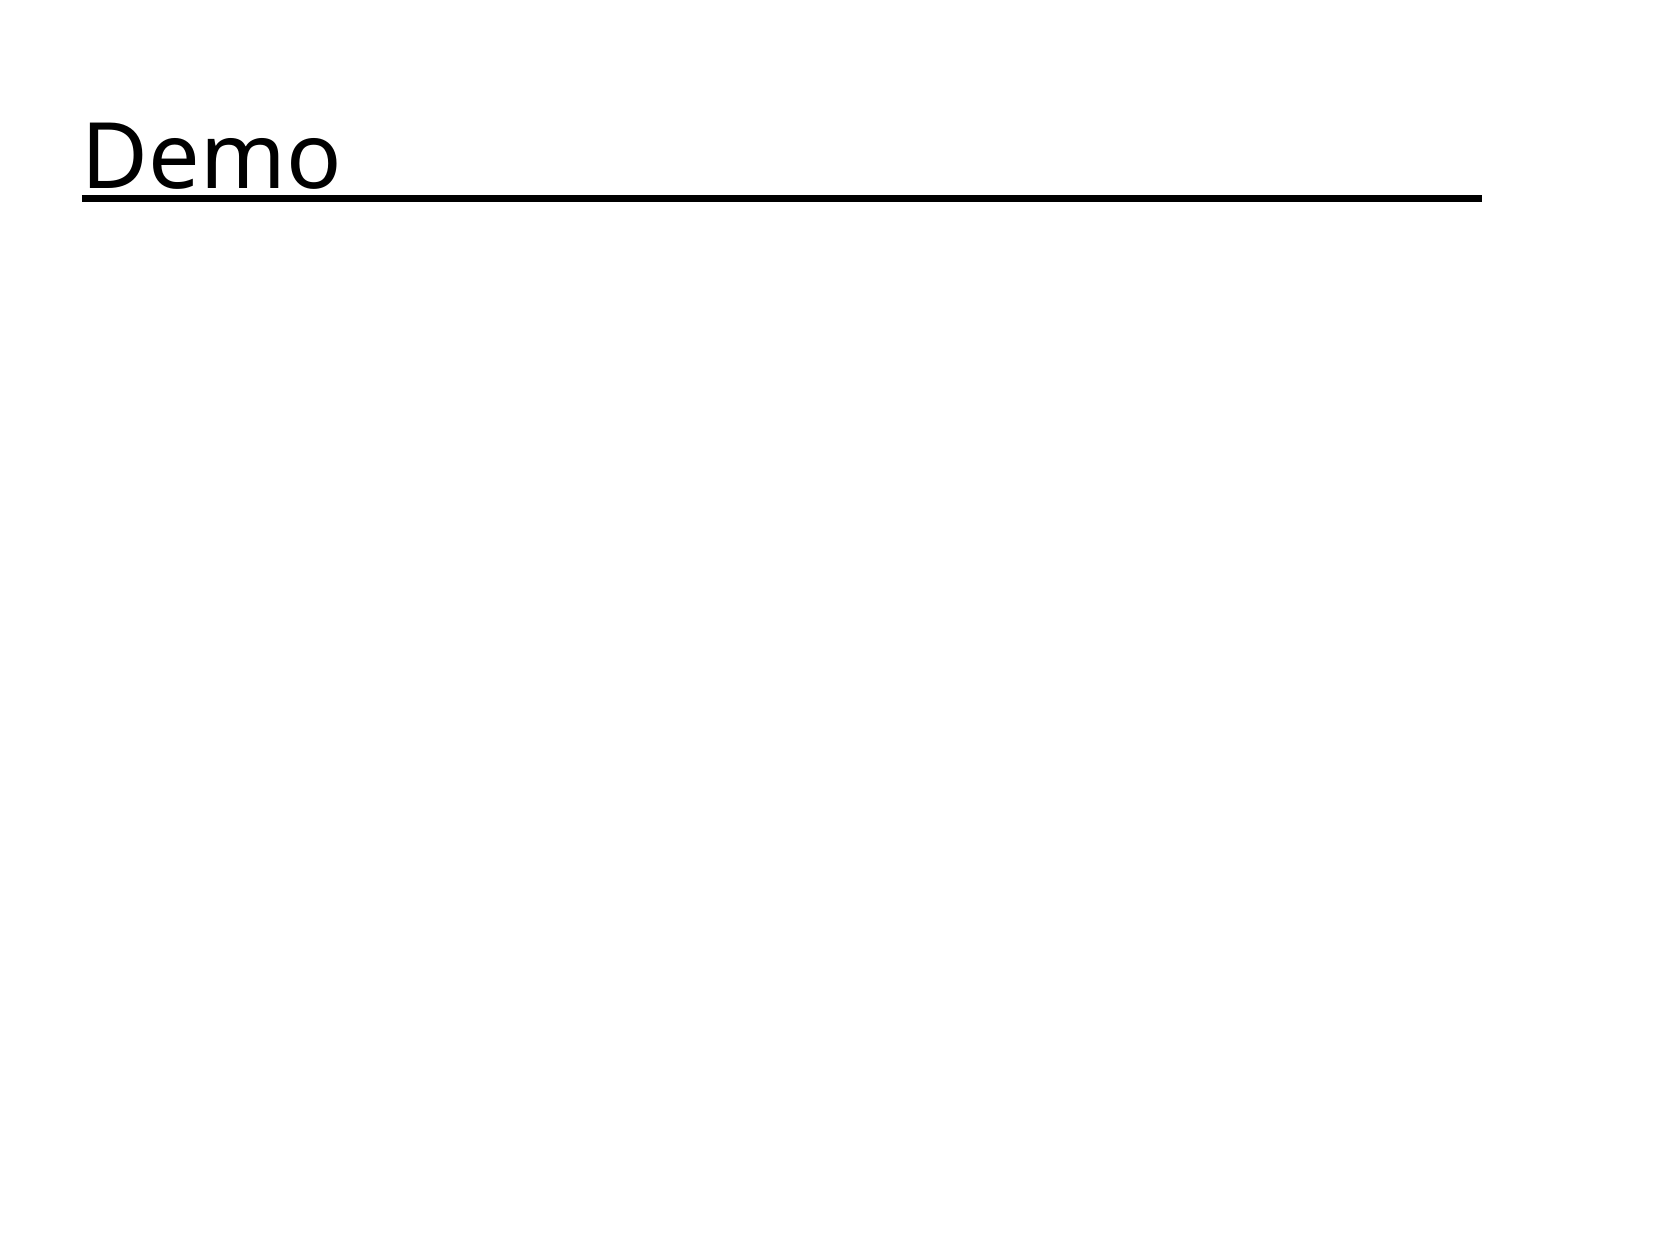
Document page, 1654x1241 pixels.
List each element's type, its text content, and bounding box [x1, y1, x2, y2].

title Demo [81, 49, 1570, 257]
